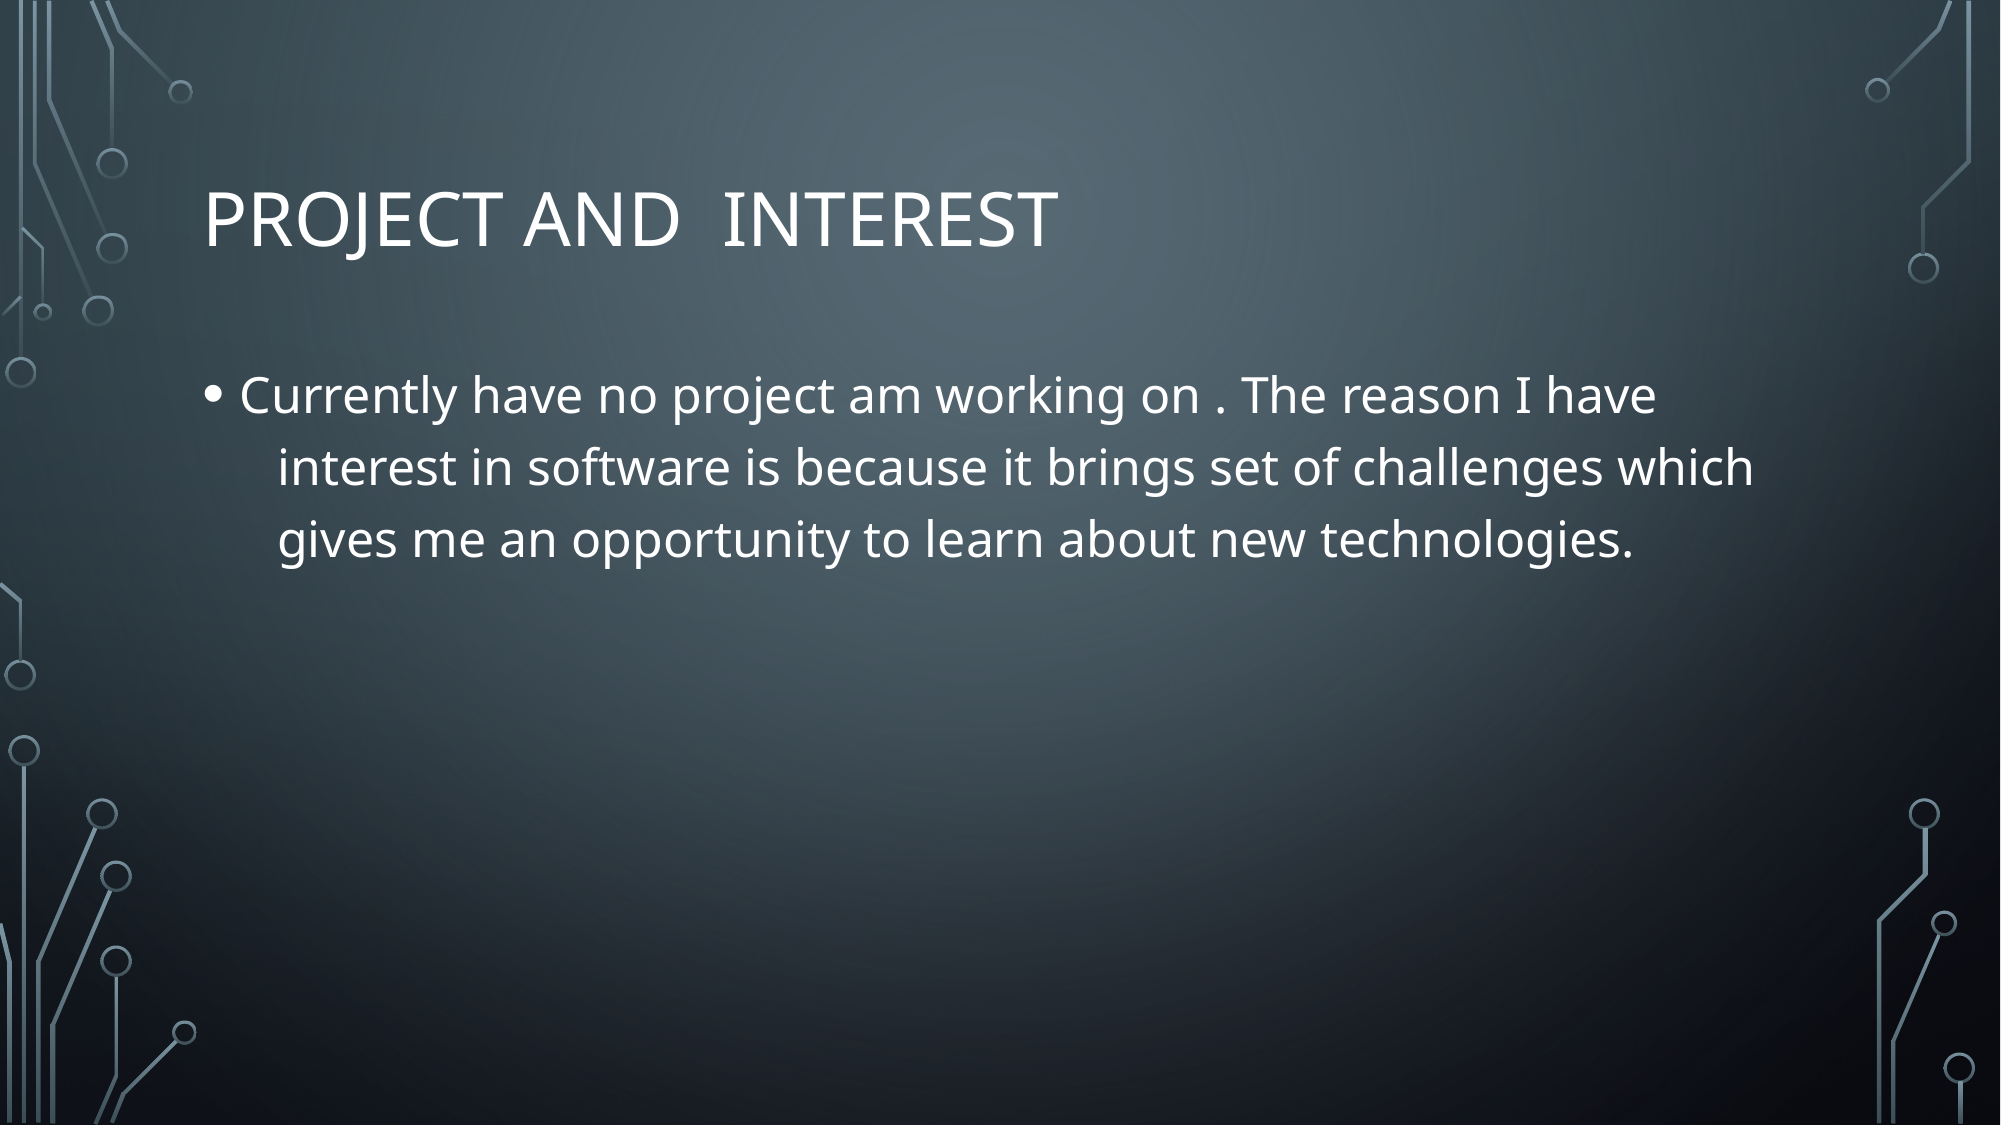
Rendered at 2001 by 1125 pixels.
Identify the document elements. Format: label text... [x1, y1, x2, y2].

title Project and Interest [187, 101, 1813, 343]
list Currently have no project am working on . The reason I have interest in software is because it brings set of challenges which gives me an opportunity to learn about new technologies. [187, 343, 1813, 950]
